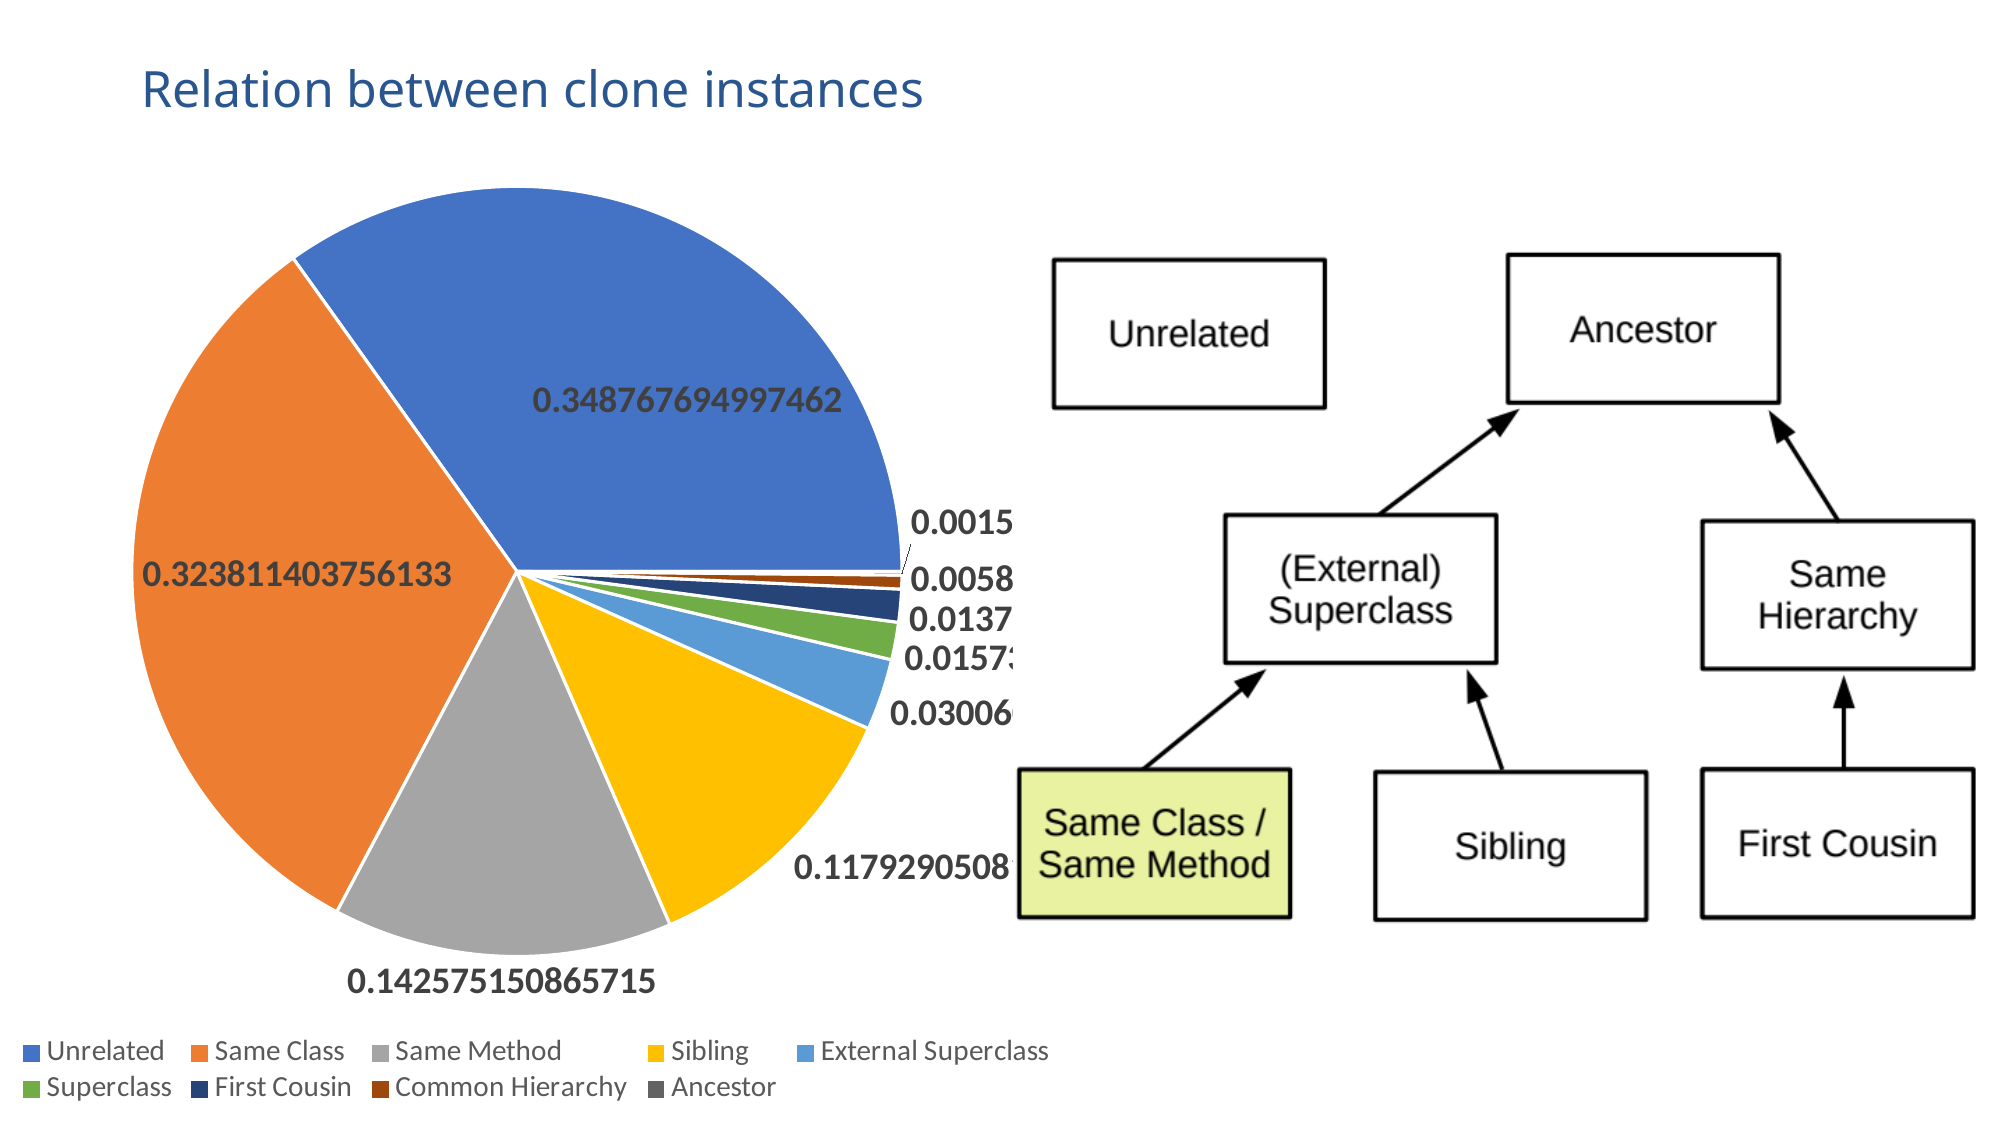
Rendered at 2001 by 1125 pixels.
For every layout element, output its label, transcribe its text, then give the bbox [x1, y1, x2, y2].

picture [1012, 239, 1985, 934]
text_box Relation between clone instances [142, 59, 1842, 124]
chart [0, 142, 1533, 1111]
